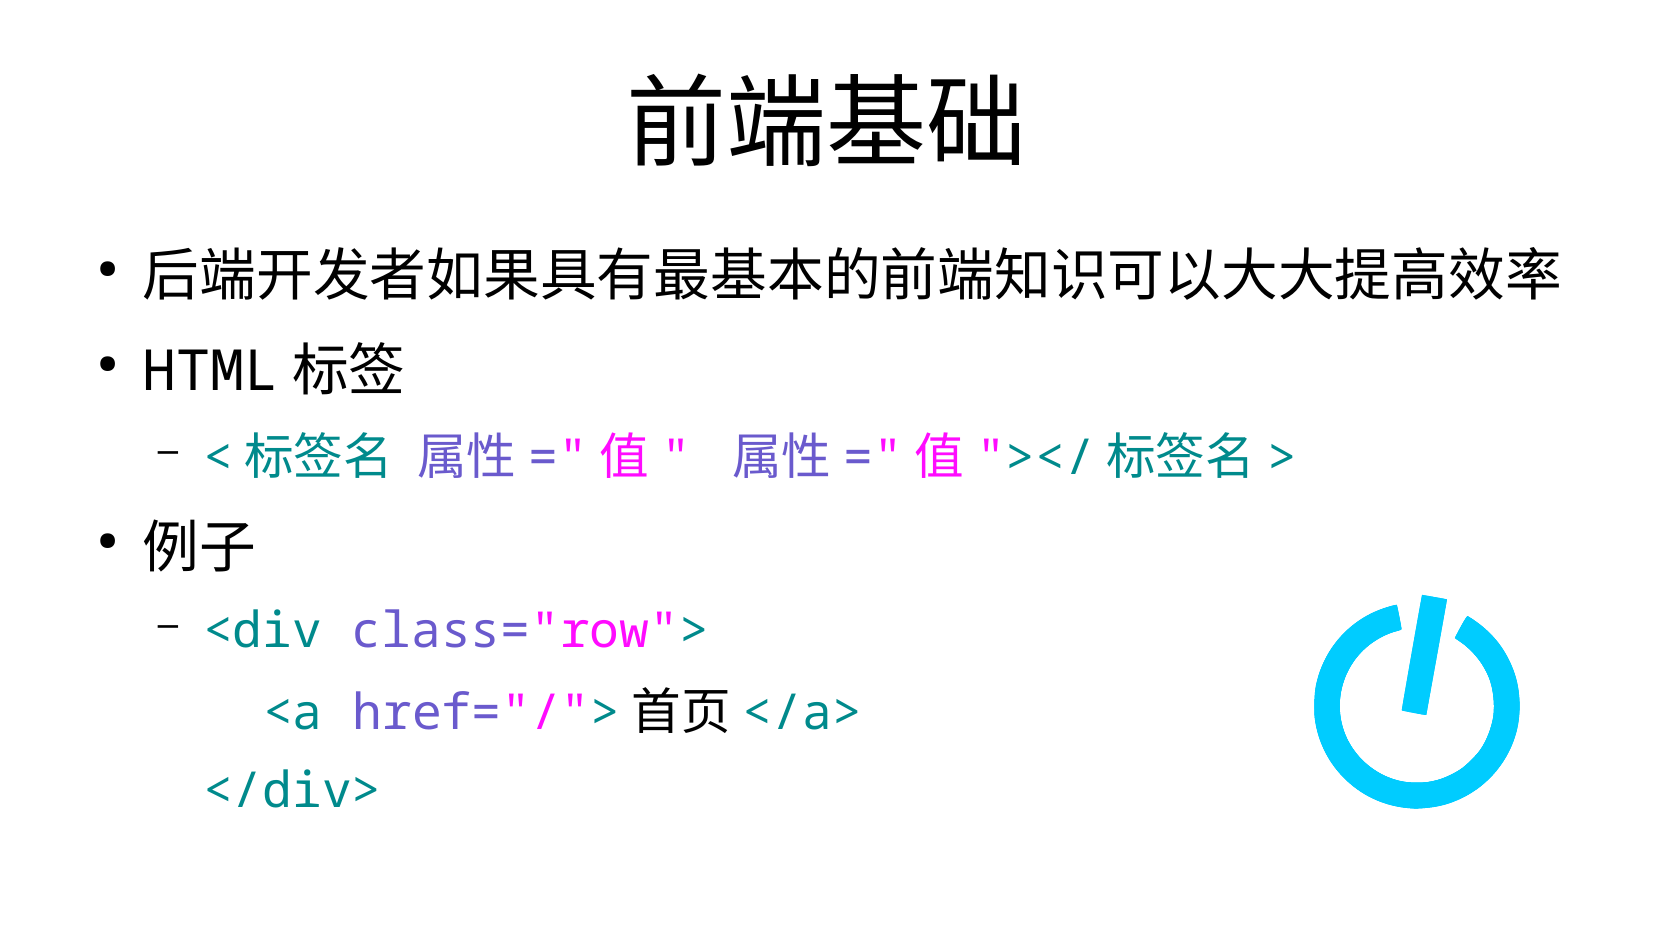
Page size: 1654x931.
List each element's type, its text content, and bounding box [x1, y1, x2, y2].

title 前端基础 [82, 37, 1571, 193]
list 后端开发者如果具有最基本的前端知识可以大大提高效率 HTML标签 <标签名 属性="值" 属性="值"></标签名> 例子 <div class="row"> <a href="/">首页</a> </div> [82, 217, 1571, 898]
